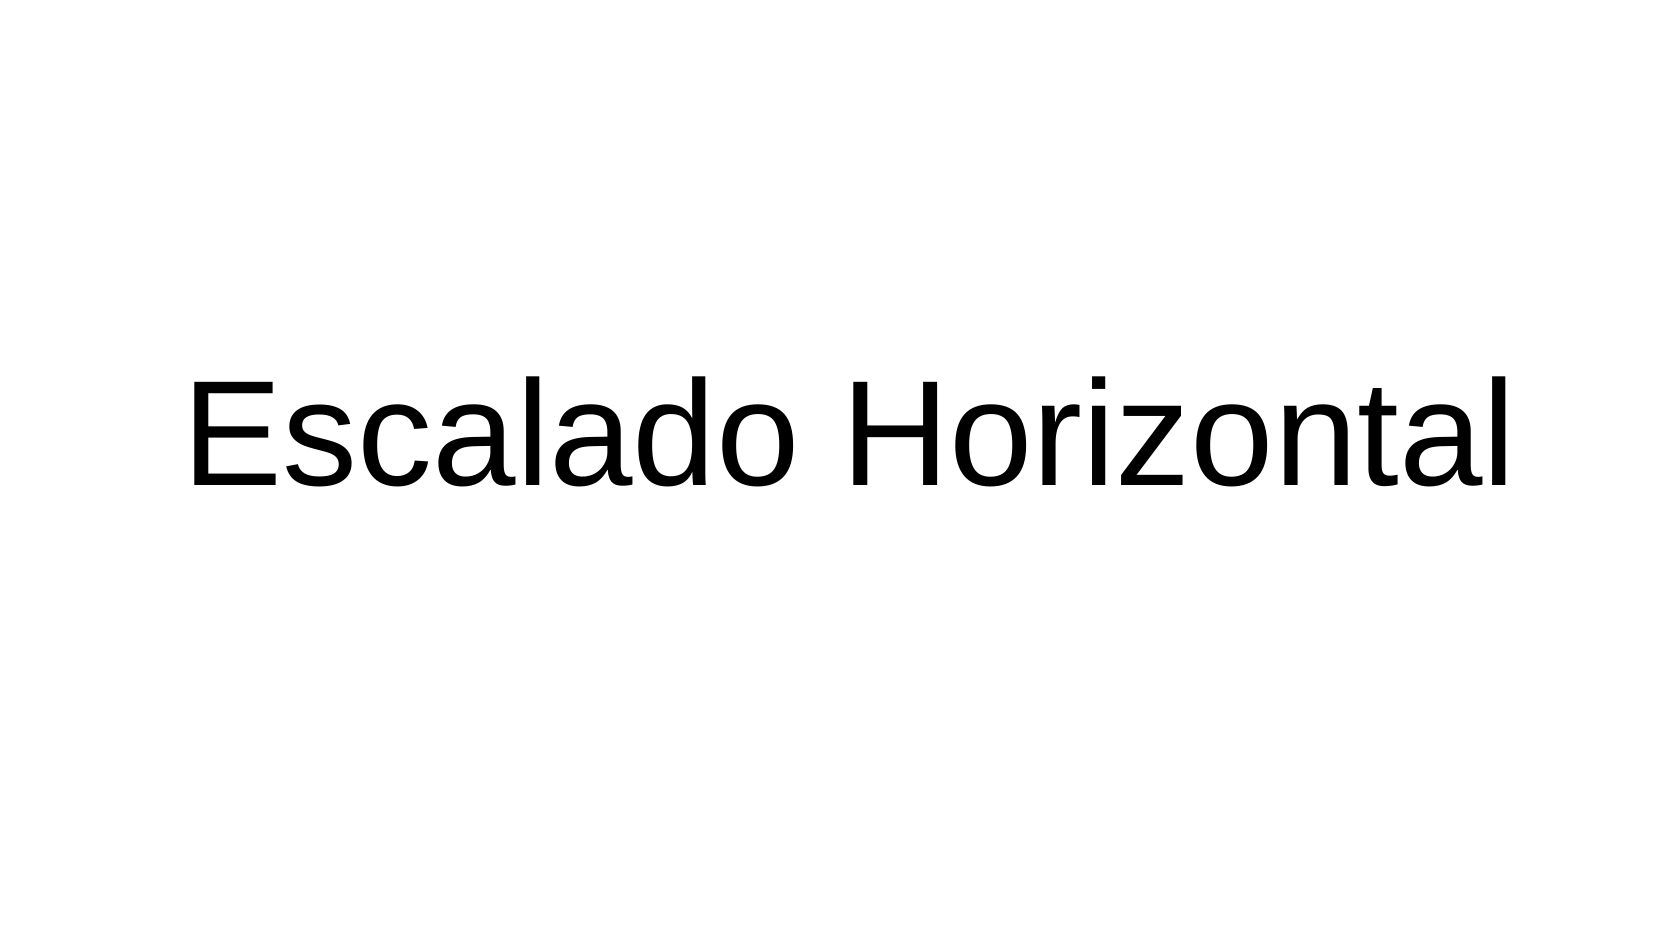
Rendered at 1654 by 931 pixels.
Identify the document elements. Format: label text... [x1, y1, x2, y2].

title Escalado Horizontal [106, 283, 1595, 585]
